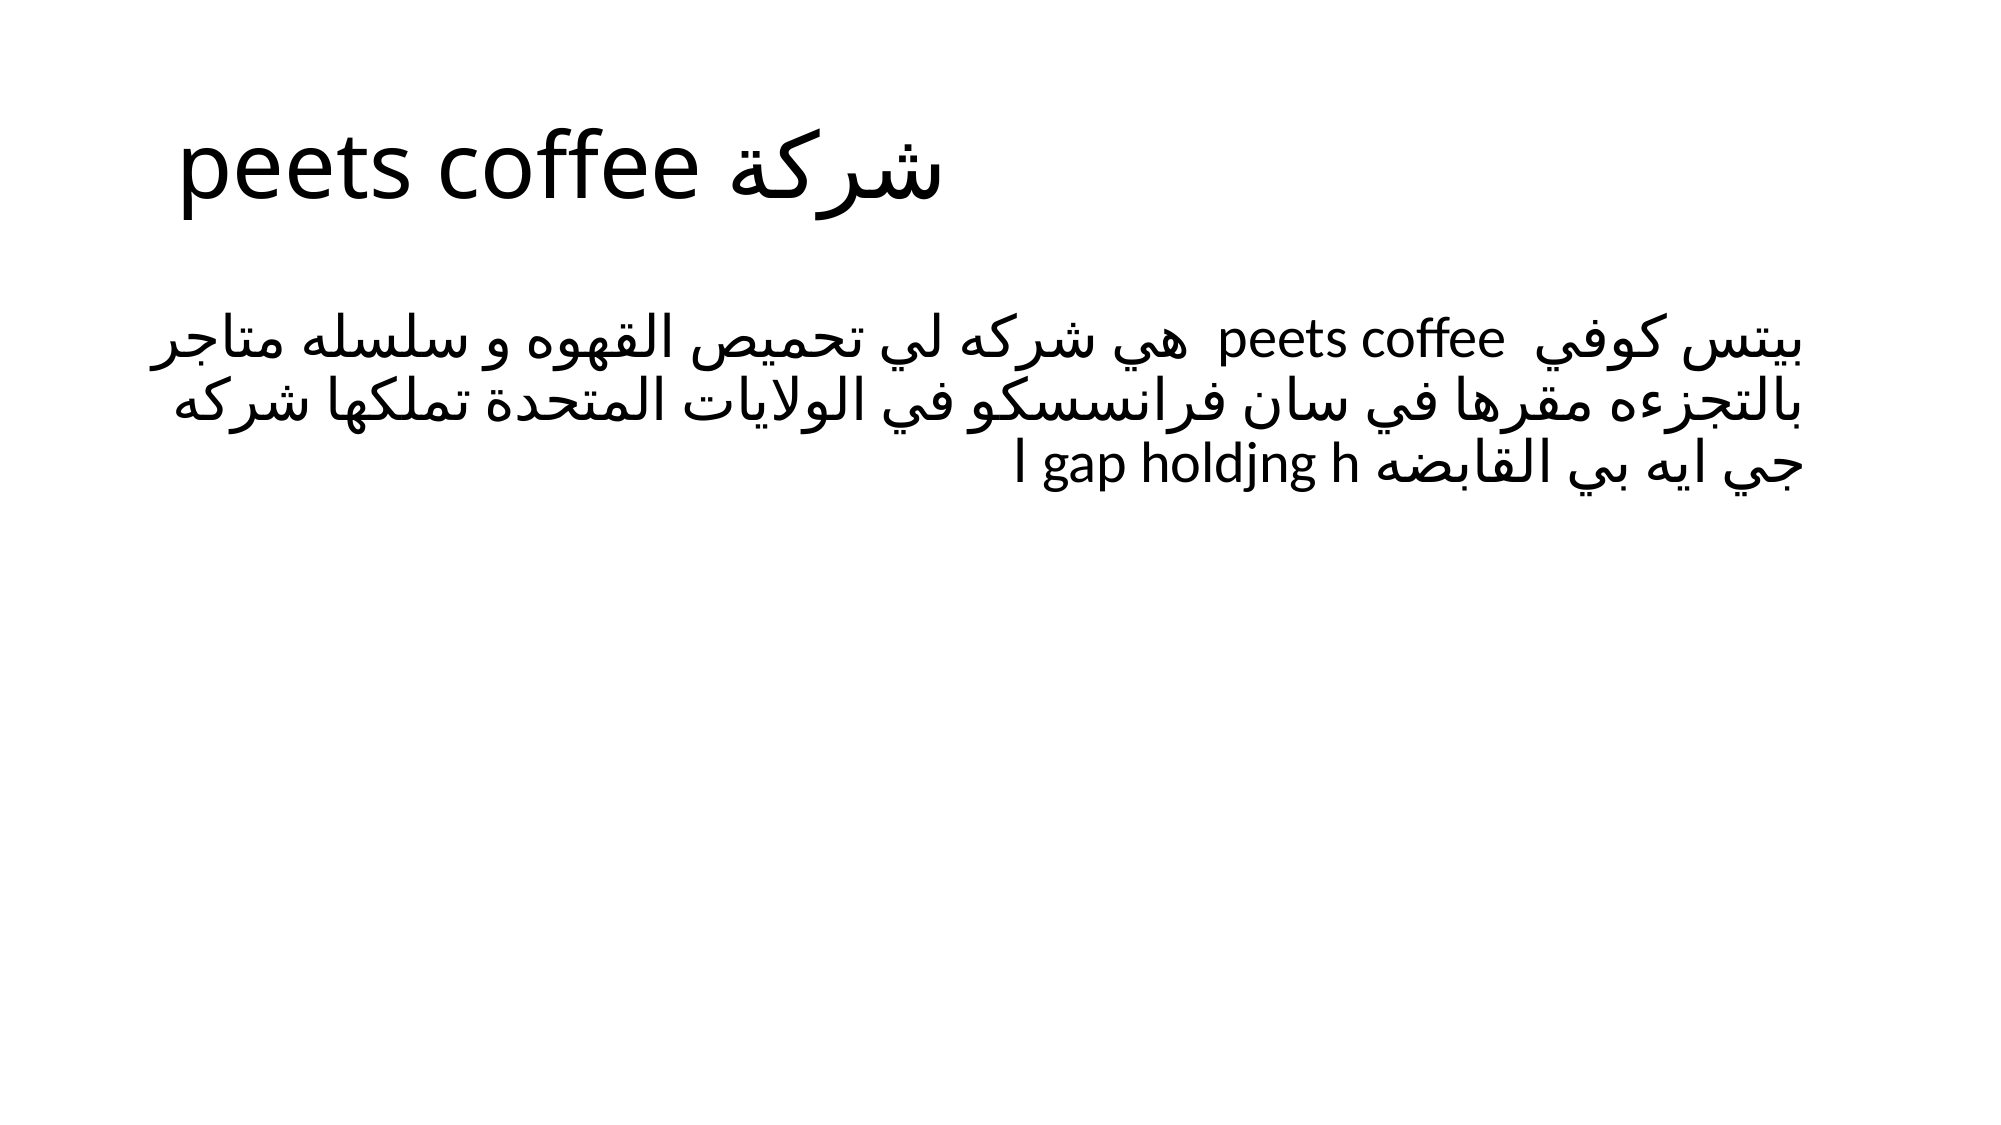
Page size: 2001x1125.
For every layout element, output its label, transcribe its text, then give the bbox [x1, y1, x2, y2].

list بيتس كوفي peets coffee هي شركه لي تحميص القهوه و سلسله متاجر بالتجزءه مقرها في سان فرانسسكو في الولايات المتحدة تملكها شركه جي ايه بي القابضه gap holdjng h ا [137, 299, 1863, 1014]
title شركة peets coffee [137, 59, 1863, 278]
